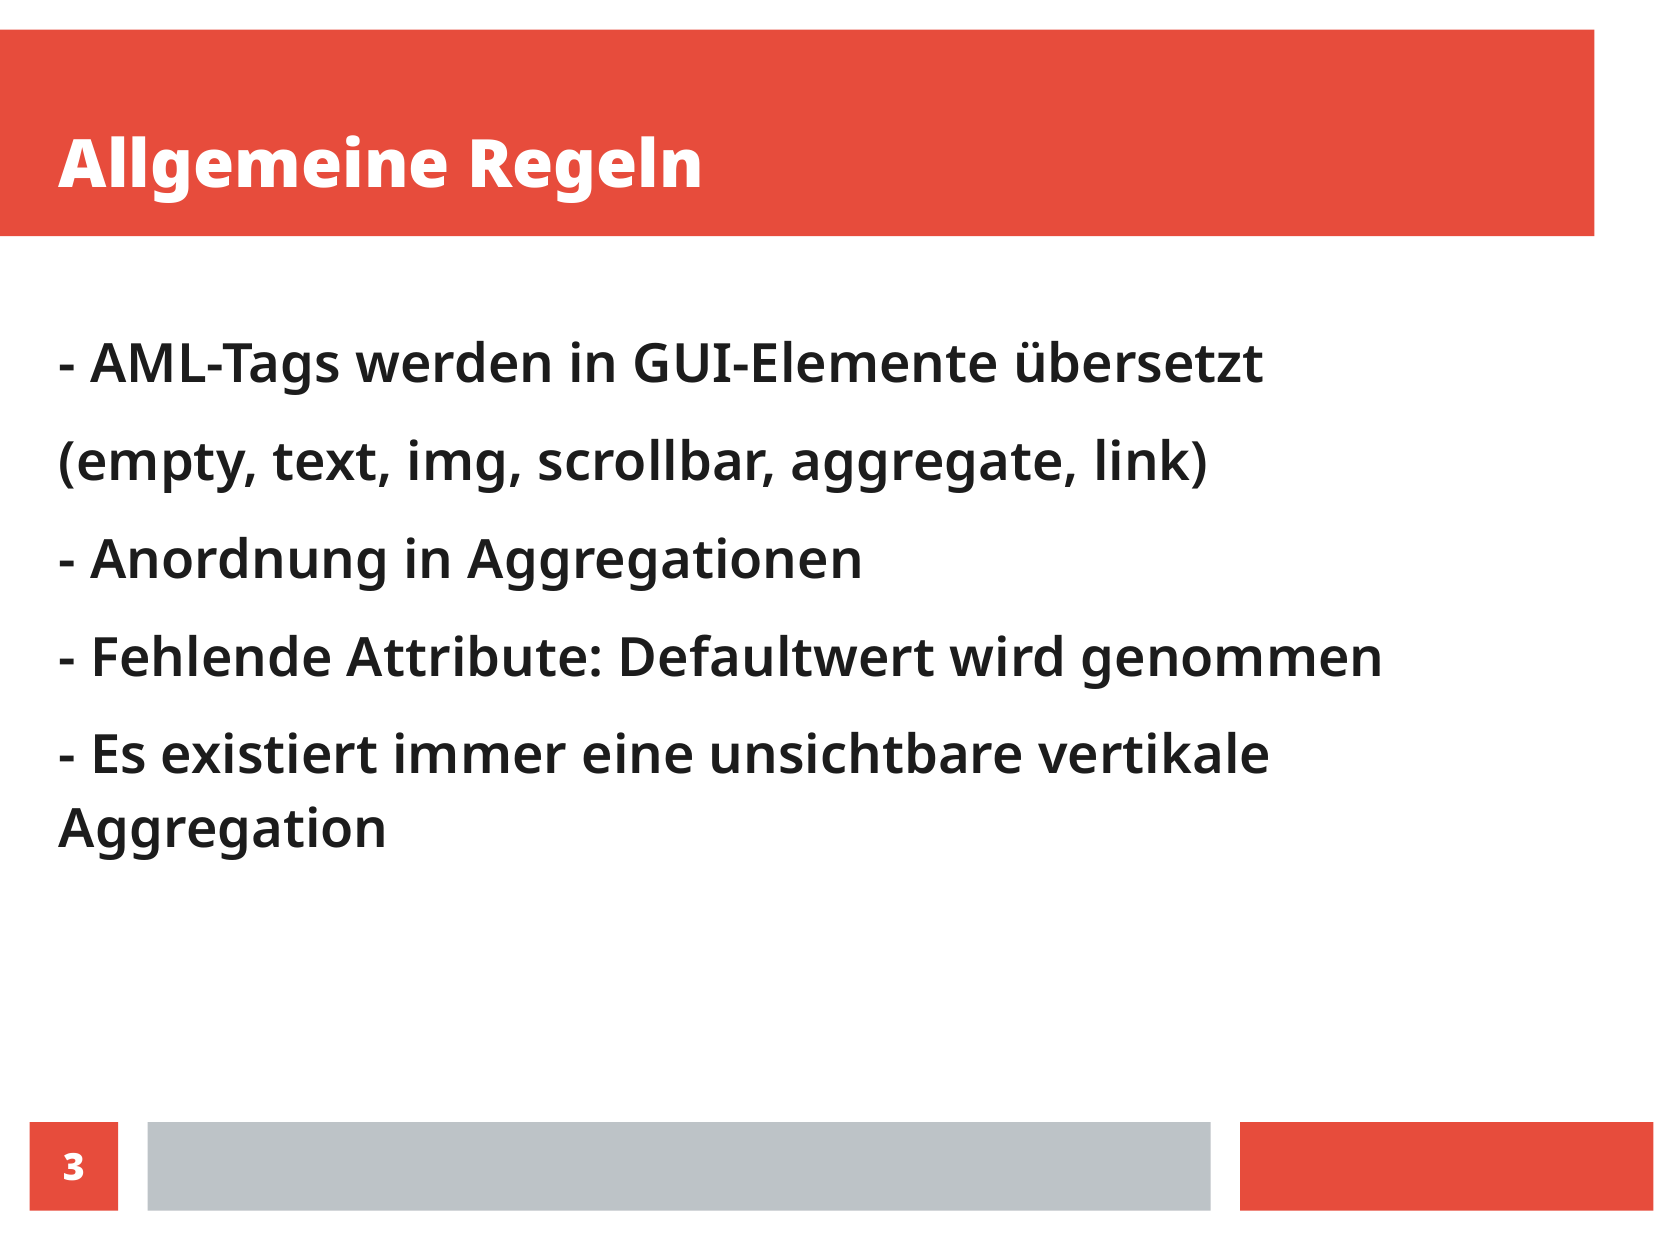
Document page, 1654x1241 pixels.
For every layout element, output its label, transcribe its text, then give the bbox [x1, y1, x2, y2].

title Allgemeine Regeln [59, 59, 1595, 207]
list - AML-Tags werden in GUI-Elemente übersetzt (empty, text, img, scrollbar, aggregate, link) - Anordnung in Aggregationen - Fehlende Attribute: Defaultwert wird genommen - Es existiert immer eine unsichtbare vertikale Aggregation [59, 324, 1565, 1093]
